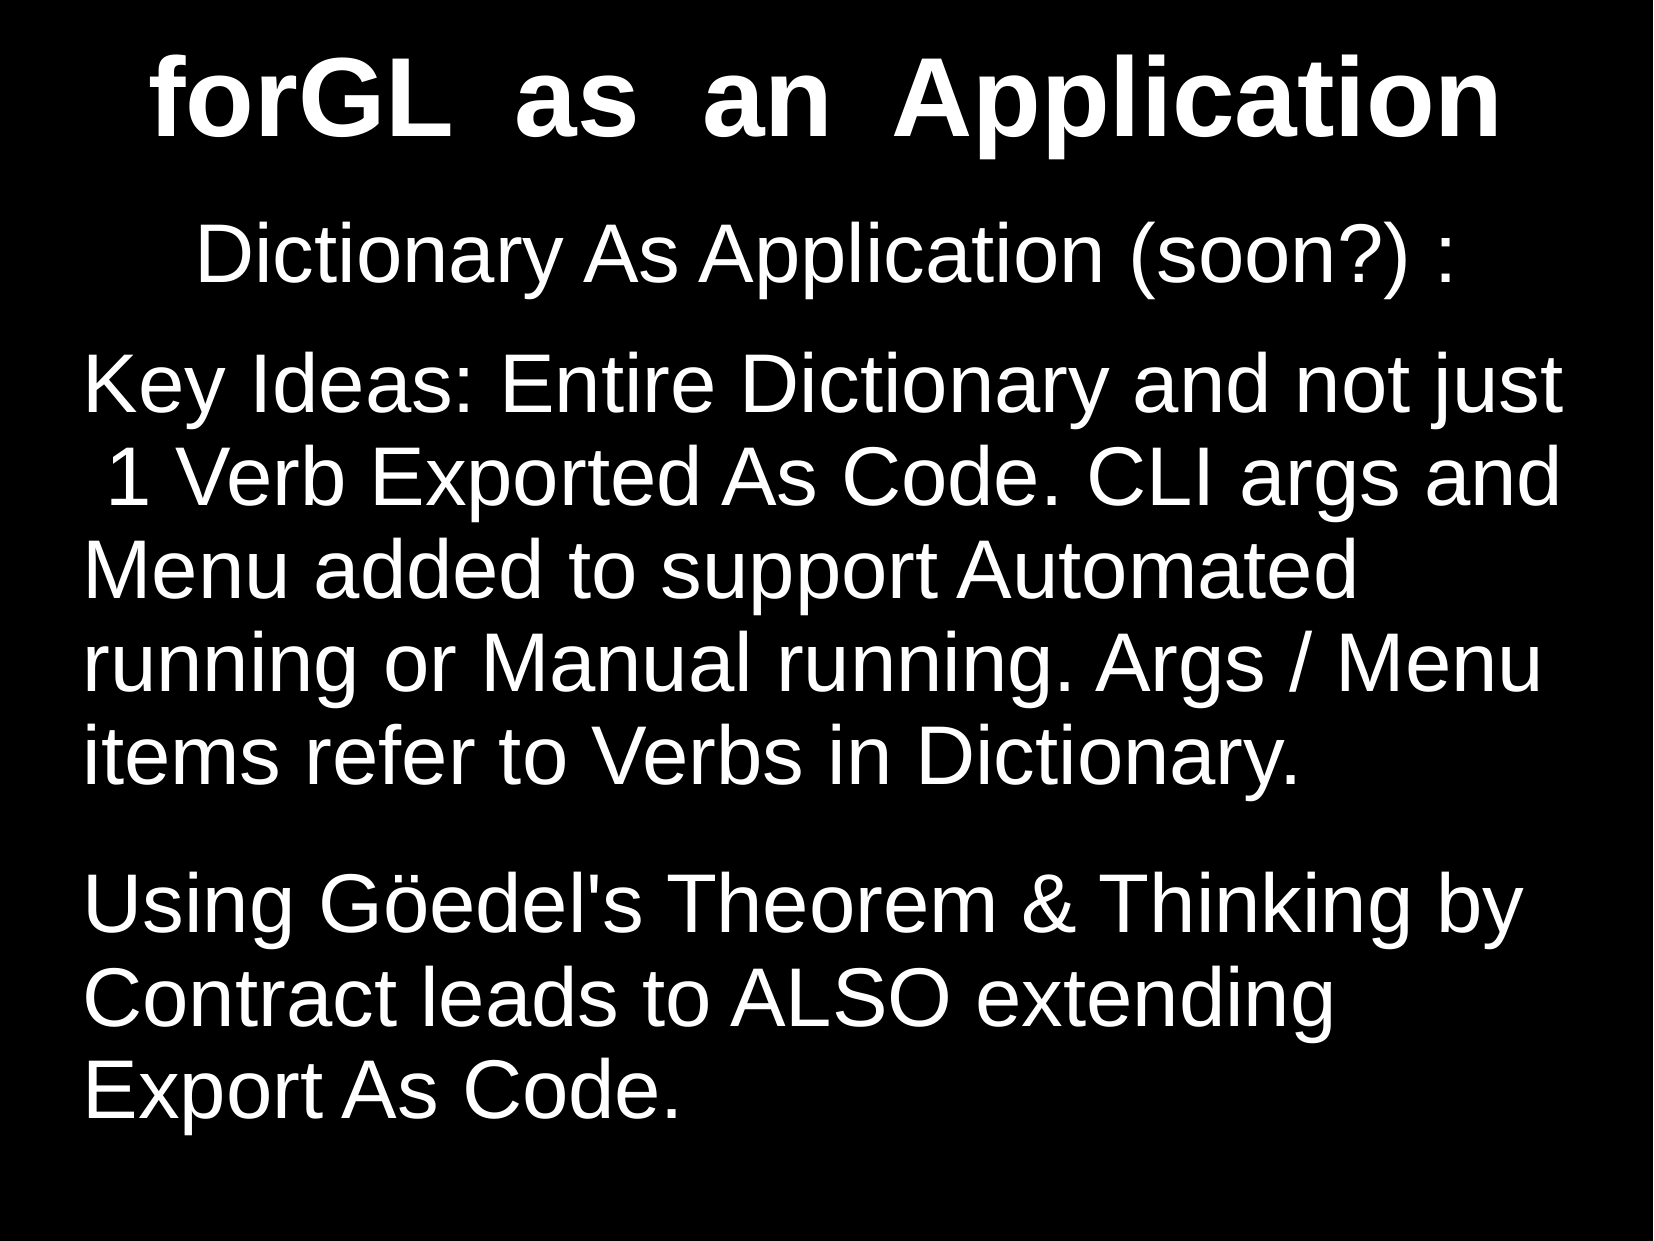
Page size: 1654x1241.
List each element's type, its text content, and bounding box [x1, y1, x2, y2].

subtitle Dictionary As Application (soon?) : Key Ideas: Entire Dictionary and not just 1 Verb Exported As Code. CLI args and Menu added to support Automated running or Manual running. Args / Menu items refer to Verbs in Dictionary. Using Göedel's Theorem & Thinking by Contract leads to ALSO extending Export As Code. [82, 0, 1571, 1241]
